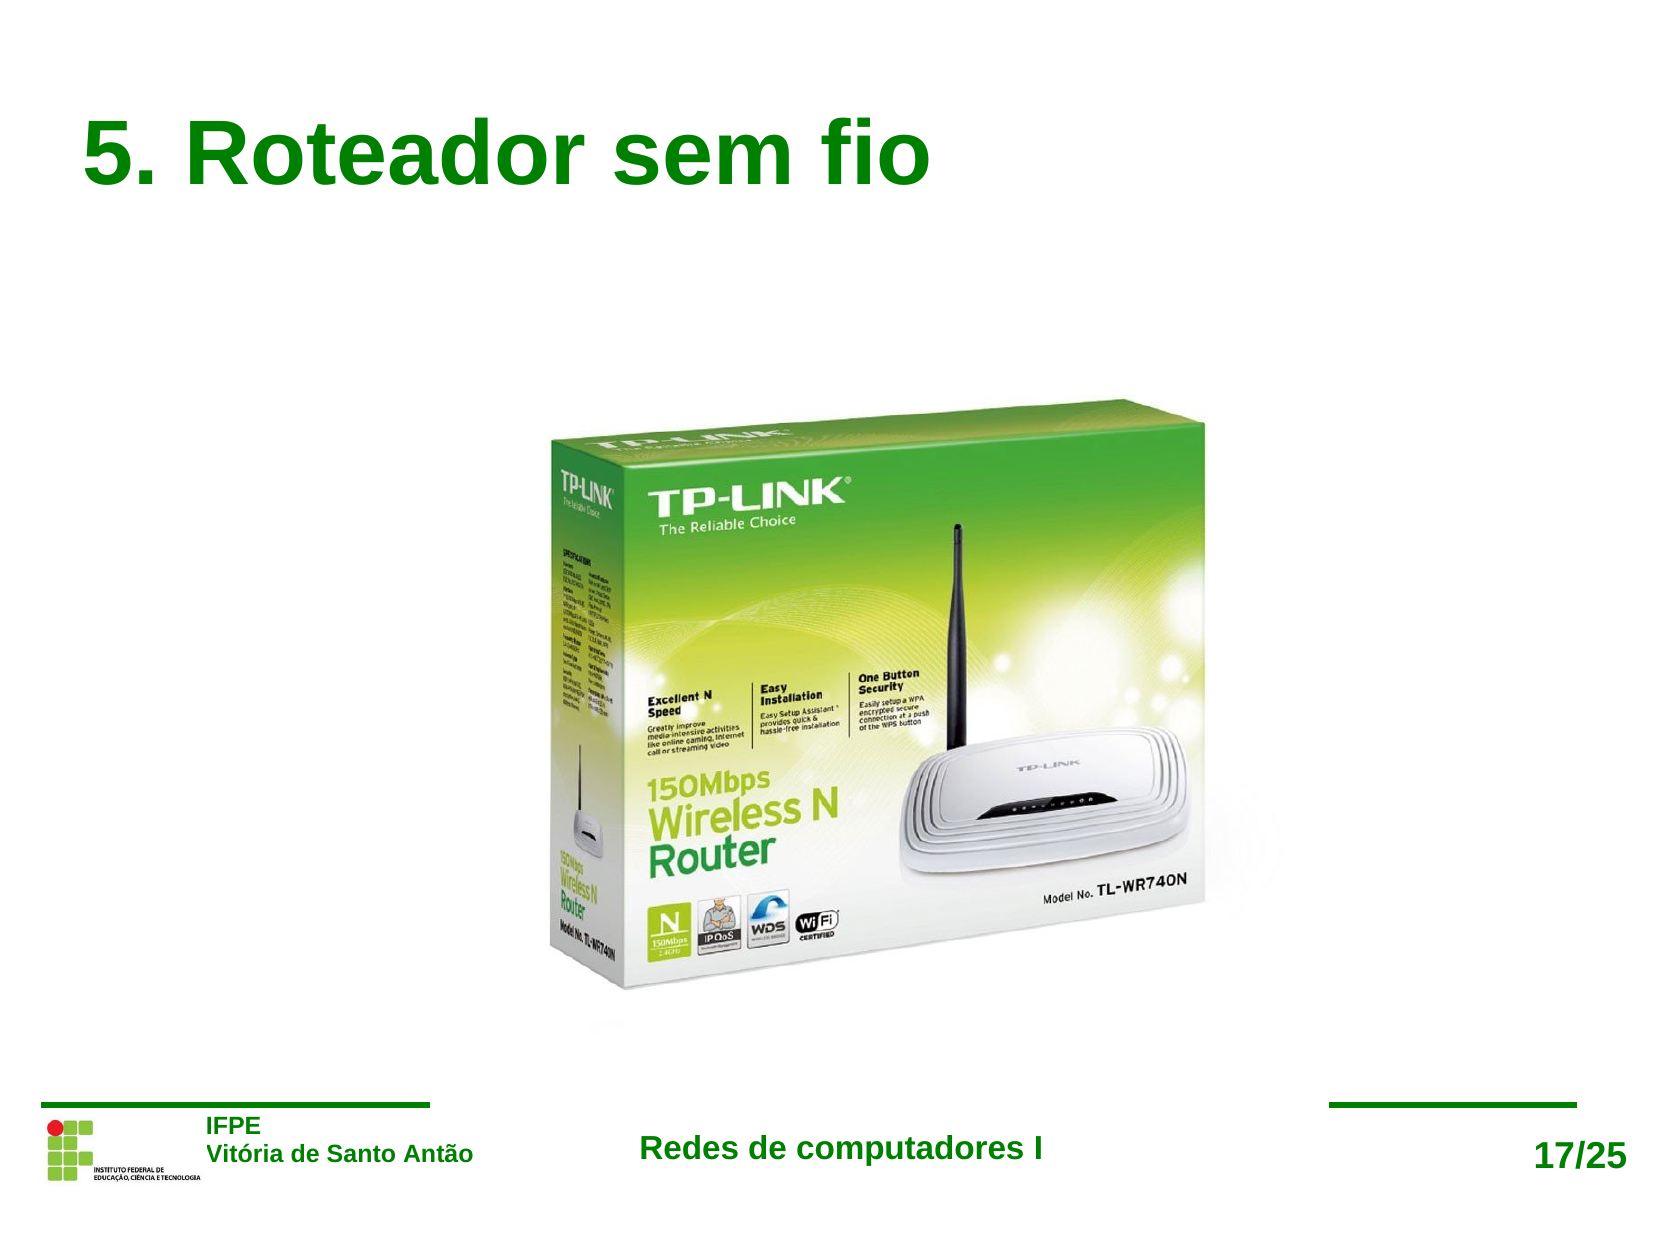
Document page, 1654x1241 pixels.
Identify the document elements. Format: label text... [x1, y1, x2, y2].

picture [430, 236, 1329, 1135]
picture [39, 1111, 207, 1191]
title 5. Roteador sem fio [82, 49, 1571, 257]
